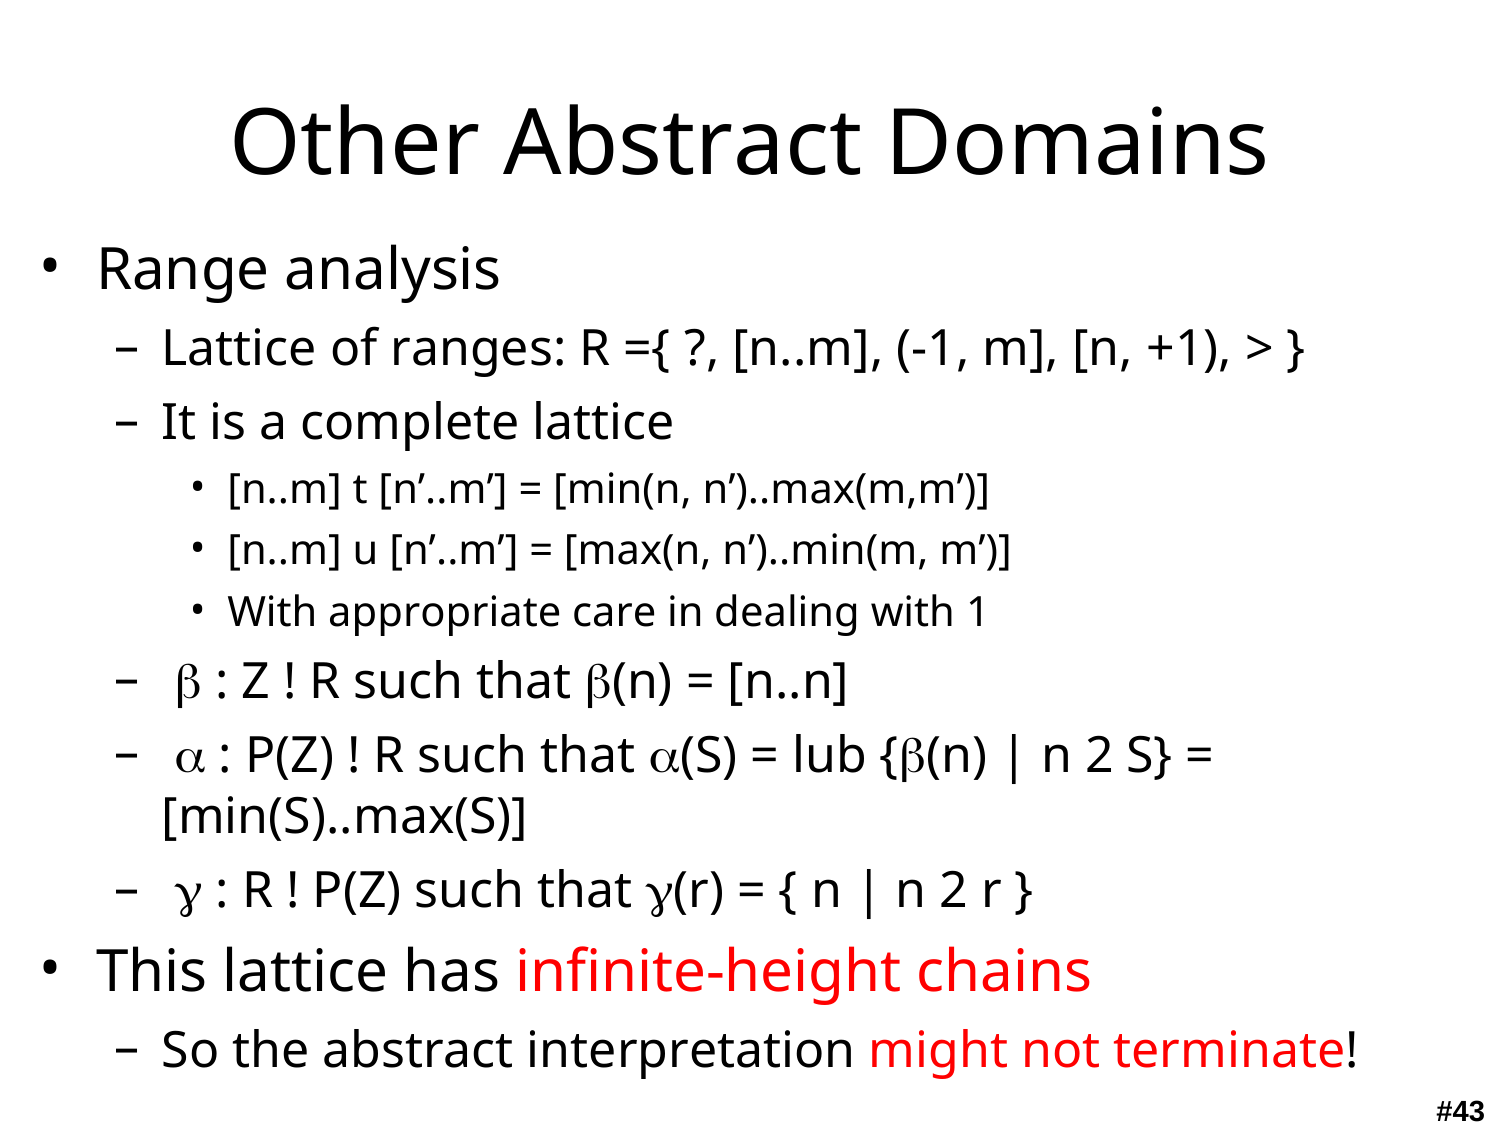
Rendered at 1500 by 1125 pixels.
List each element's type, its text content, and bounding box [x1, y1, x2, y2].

list Range analysis Lattice of ranges: R ={ ?, [n..m], (-1, m], [n, +1), > } It is a complete lattice [n..m] t [n’..m’] = [min(n, n’)..max(m,m’)] [n..m] u [n’..m’] = [max(n, n’)..min(m, m’)] With appropriate care in dealing with 1  : Z ! R such that (n) = [n..n]  : P(Z) ! R such that (S) = lub {(n) | n 2 S} = [min(S)..max(S)]  : R ! P(Z) such that (r) = { n | n 2 r } This lattice has infinite-height chains So the abstract interpretation might not terminate! [24, 224, 1476, 1063]
title Other Abstract Domains [24, 45, 1476, 224]
